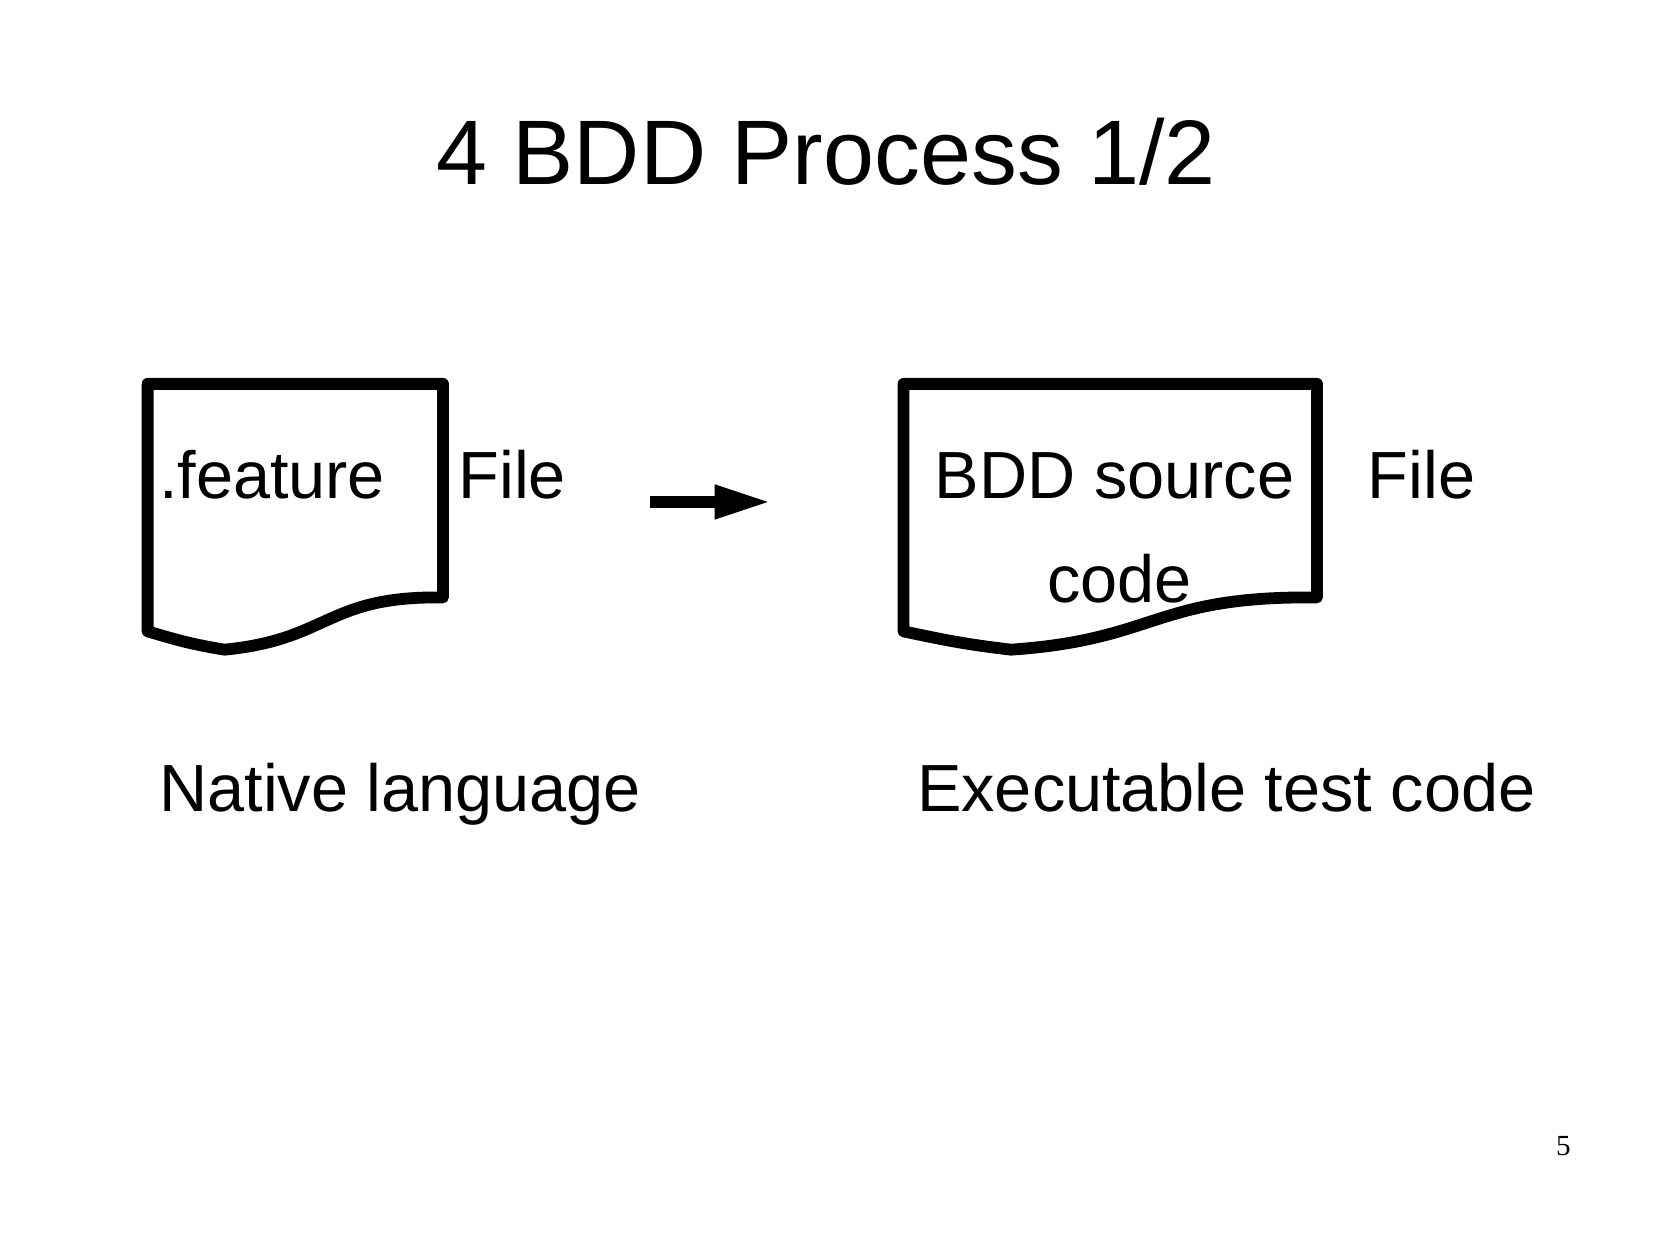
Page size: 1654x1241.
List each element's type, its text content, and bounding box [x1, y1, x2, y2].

title 4 BDD Process 1/2 [82, 49, 1571, 257]
text_box [147, 383, 443, 437]
text_box [903, 383, 1317, 437]
list .feature File BDD source File code Native language Executable test code [88, 437, 1577, 886]
